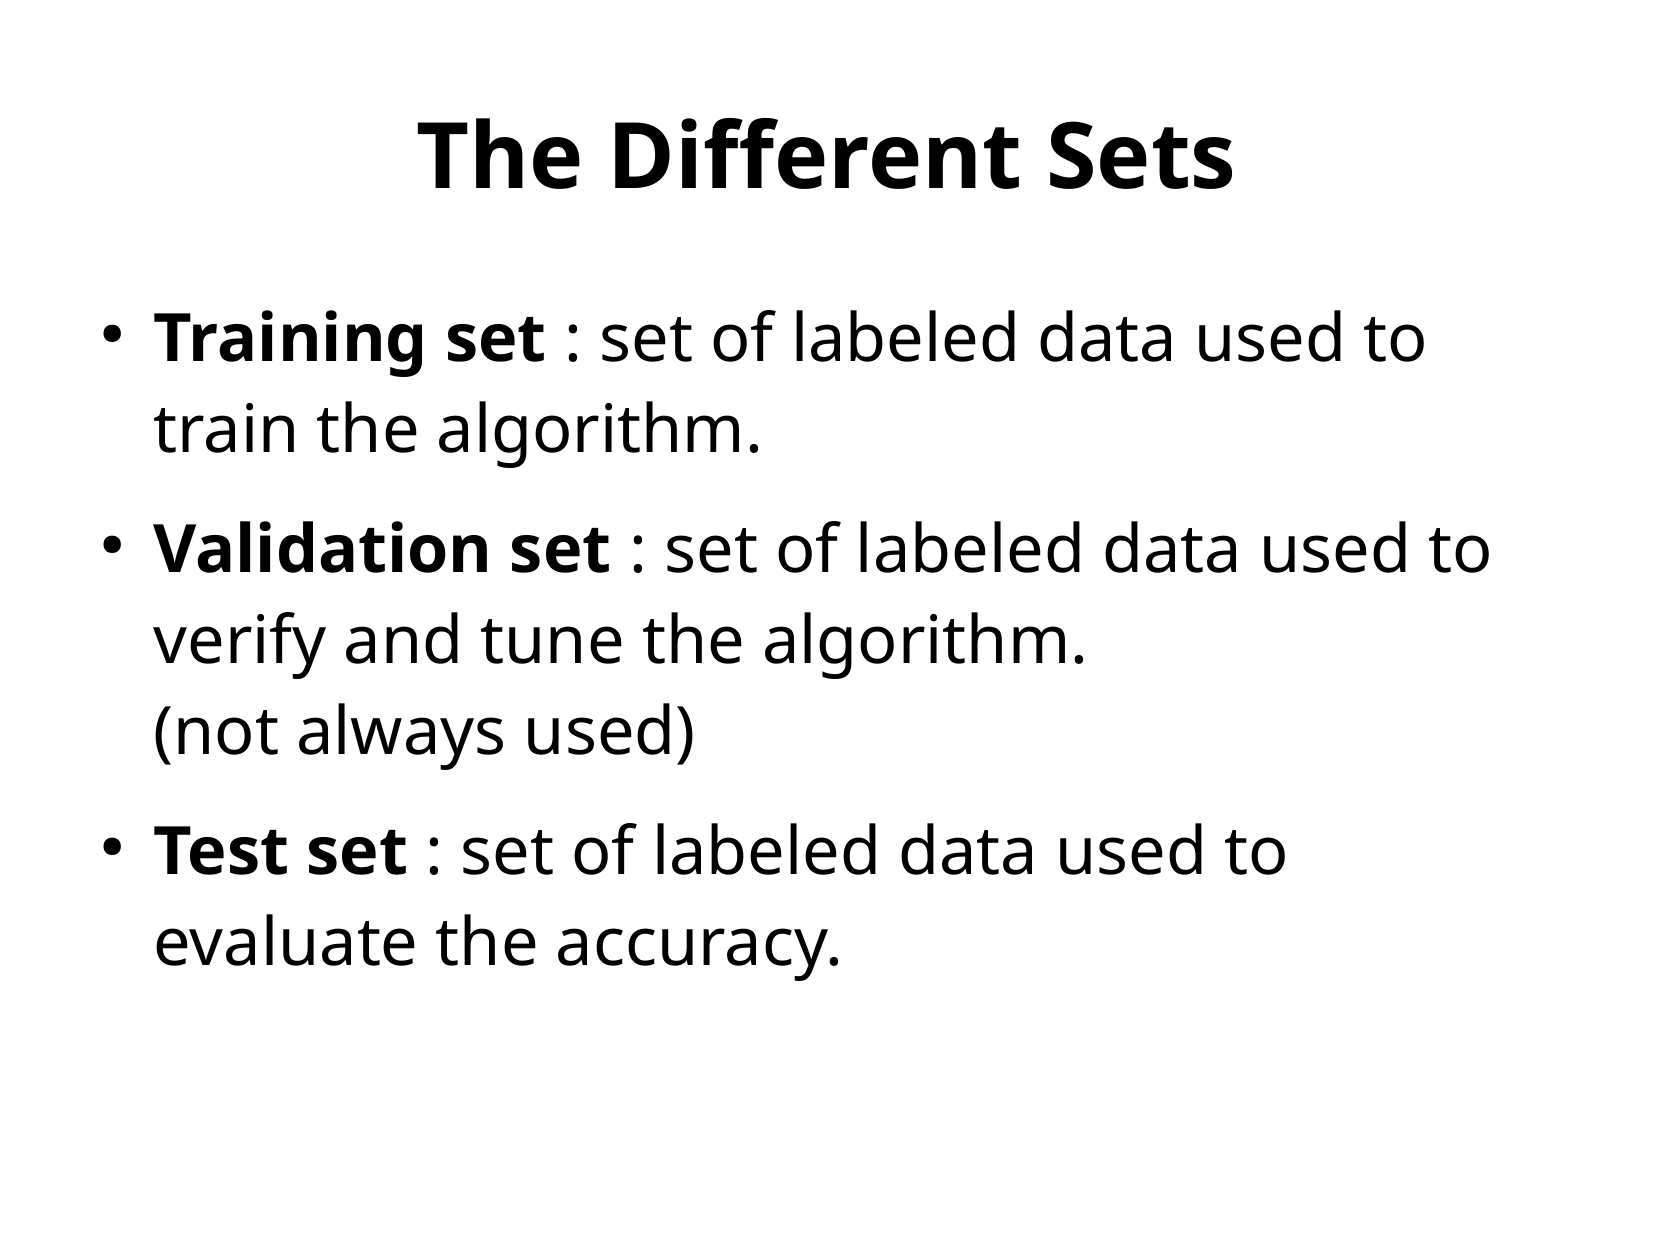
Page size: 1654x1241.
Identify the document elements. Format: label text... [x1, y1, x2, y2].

list Training set : set of labeled data used to train the algorithm. Validation set : set of labeled data used to verify and tune the algorithm. (not always used) Test set : set of labeled data used to evaluate the accuracy. [82, 290, 1571, 1010]
title The Different Sets [82, 49, 1571, 257]
